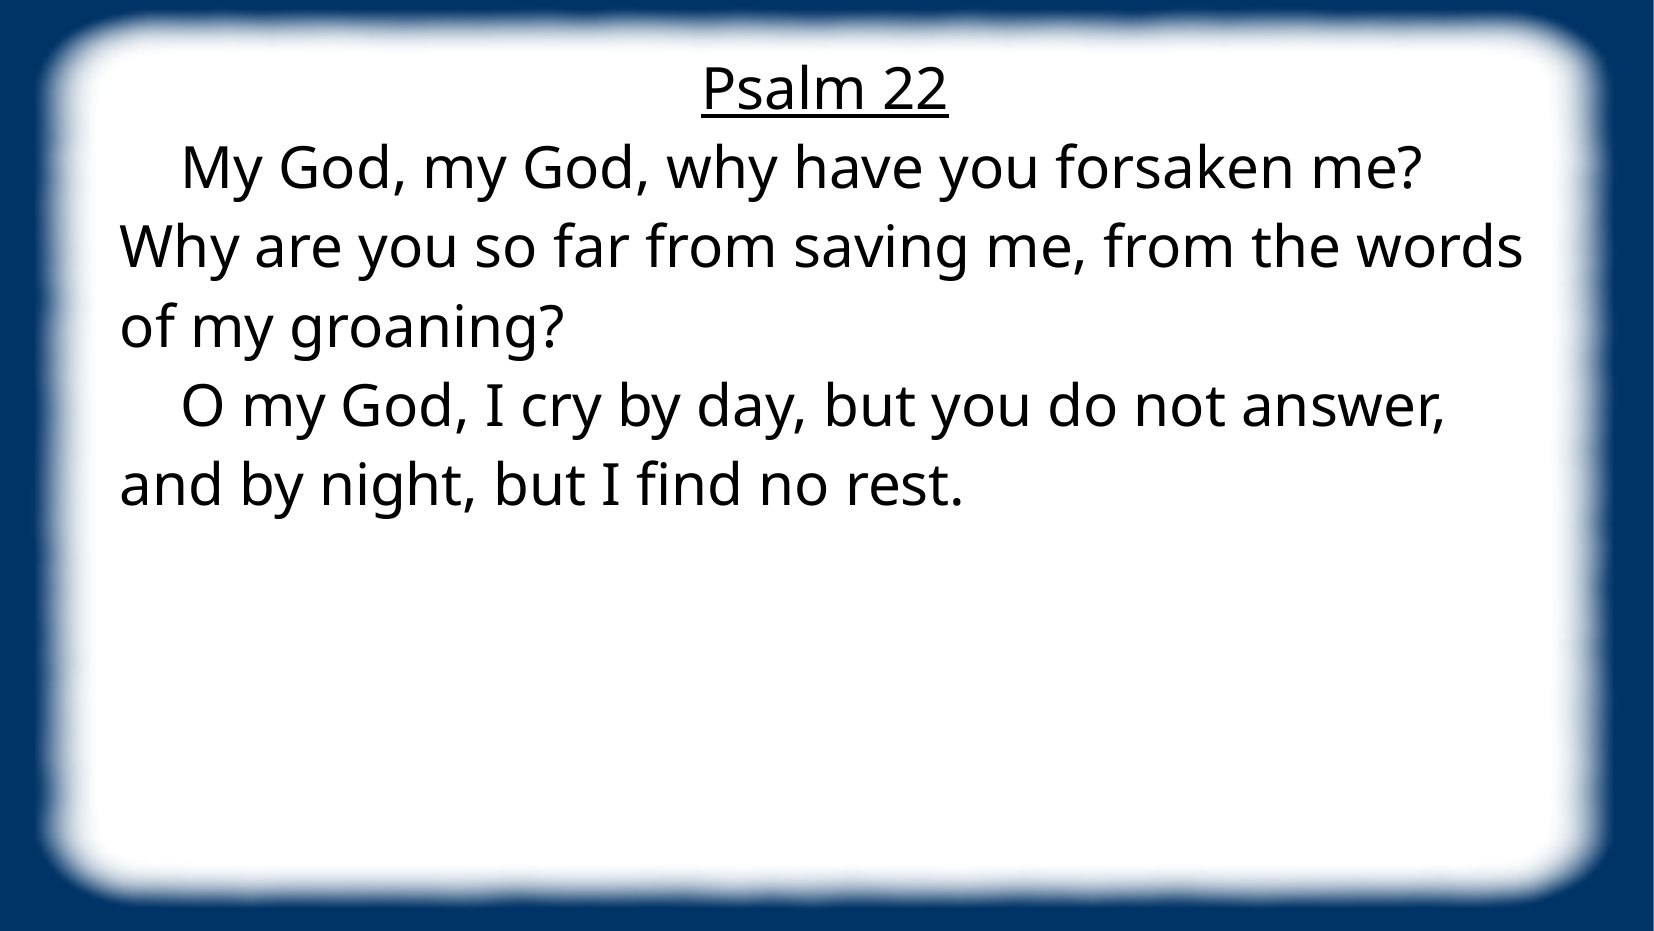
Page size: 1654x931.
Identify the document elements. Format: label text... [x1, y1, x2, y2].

picture [0, 0, 1654, 931]
text_box Psalm 22 ​ My God, my God, why have you forsaken me? Why are you so far from saving me, from the words of my groaning? O my God, I cry by day, but you do not answer, and by night, but I find no rest. [105, 39, 1546, 519]
